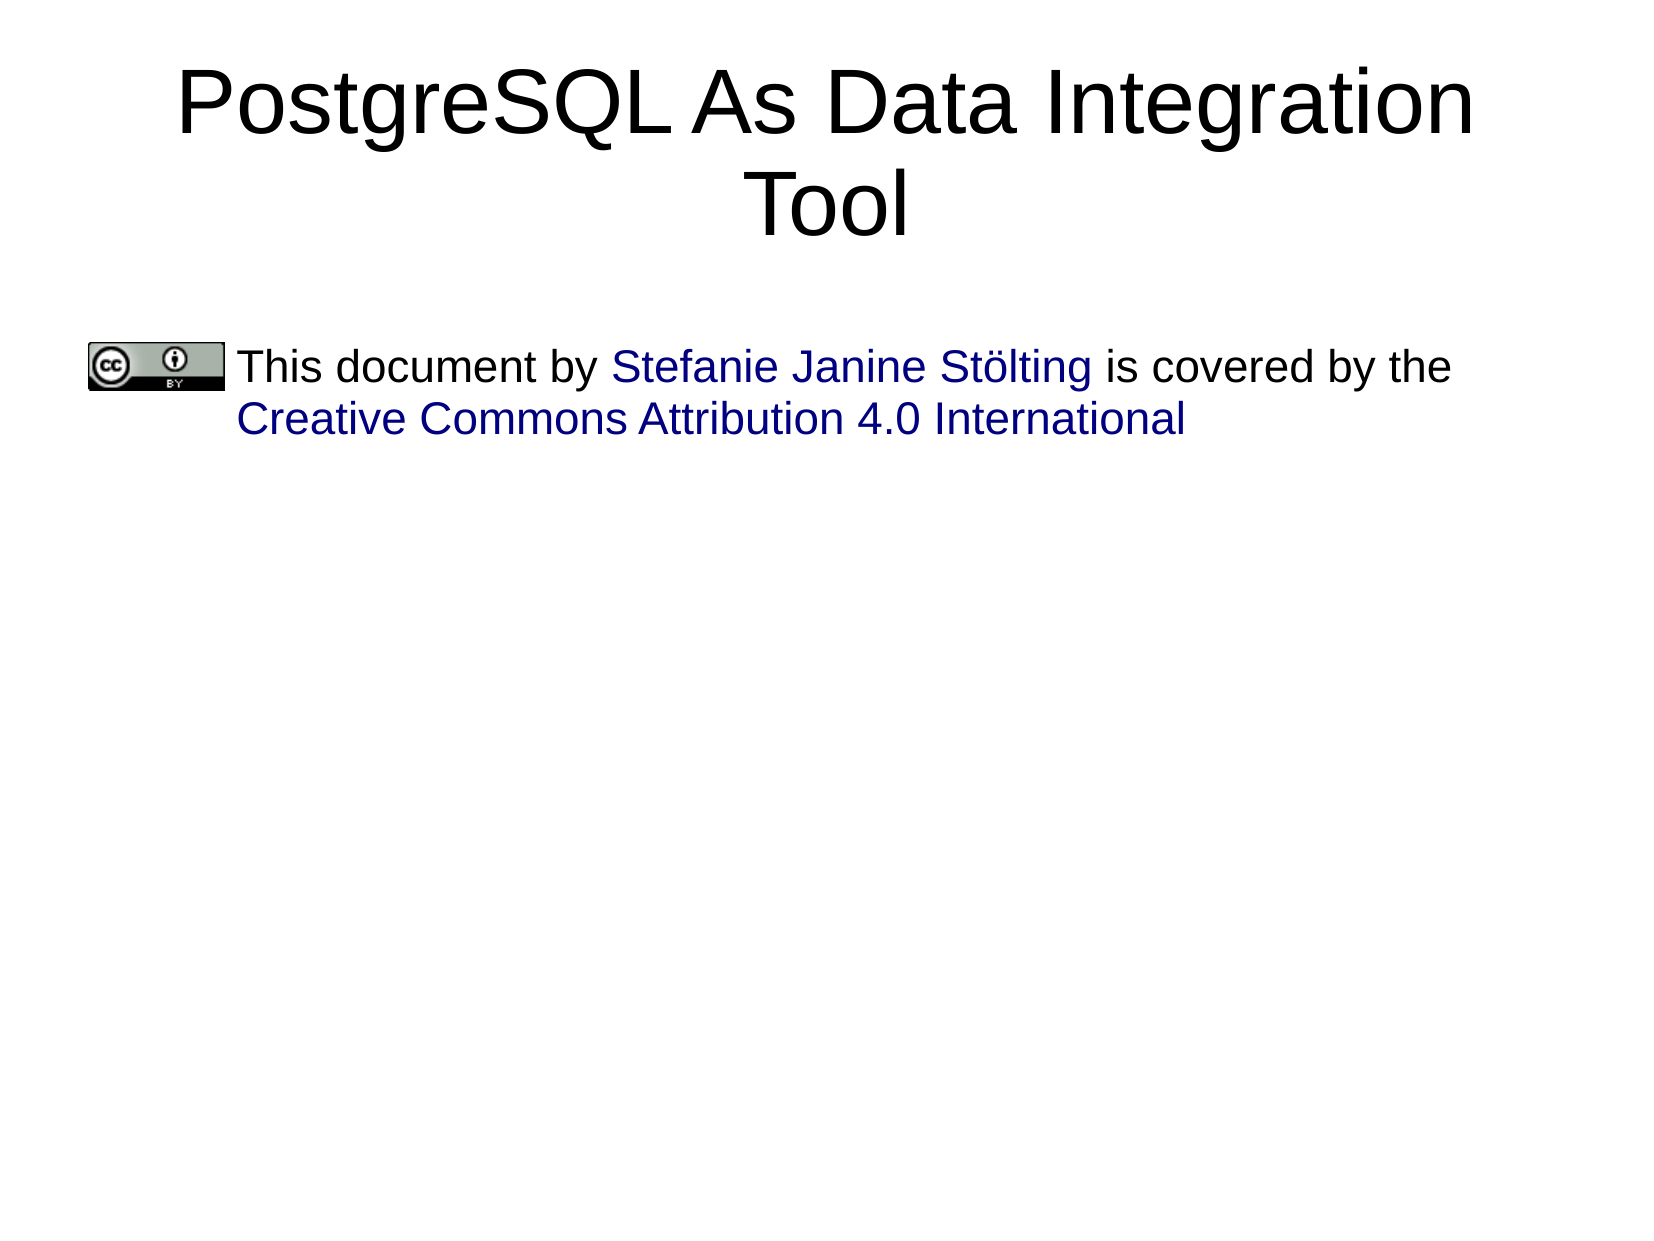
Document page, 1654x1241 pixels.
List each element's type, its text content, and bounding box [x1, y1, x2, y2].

title PostgreSQL As Data Integration Tool [82, 49, 1571, 257]
list This document by Stefanie Janine Stölting is covered by theCreative Commons Attribution 4.0 International [165, 290, 1583, 1010]
picture [88, 342, 225, 391]
